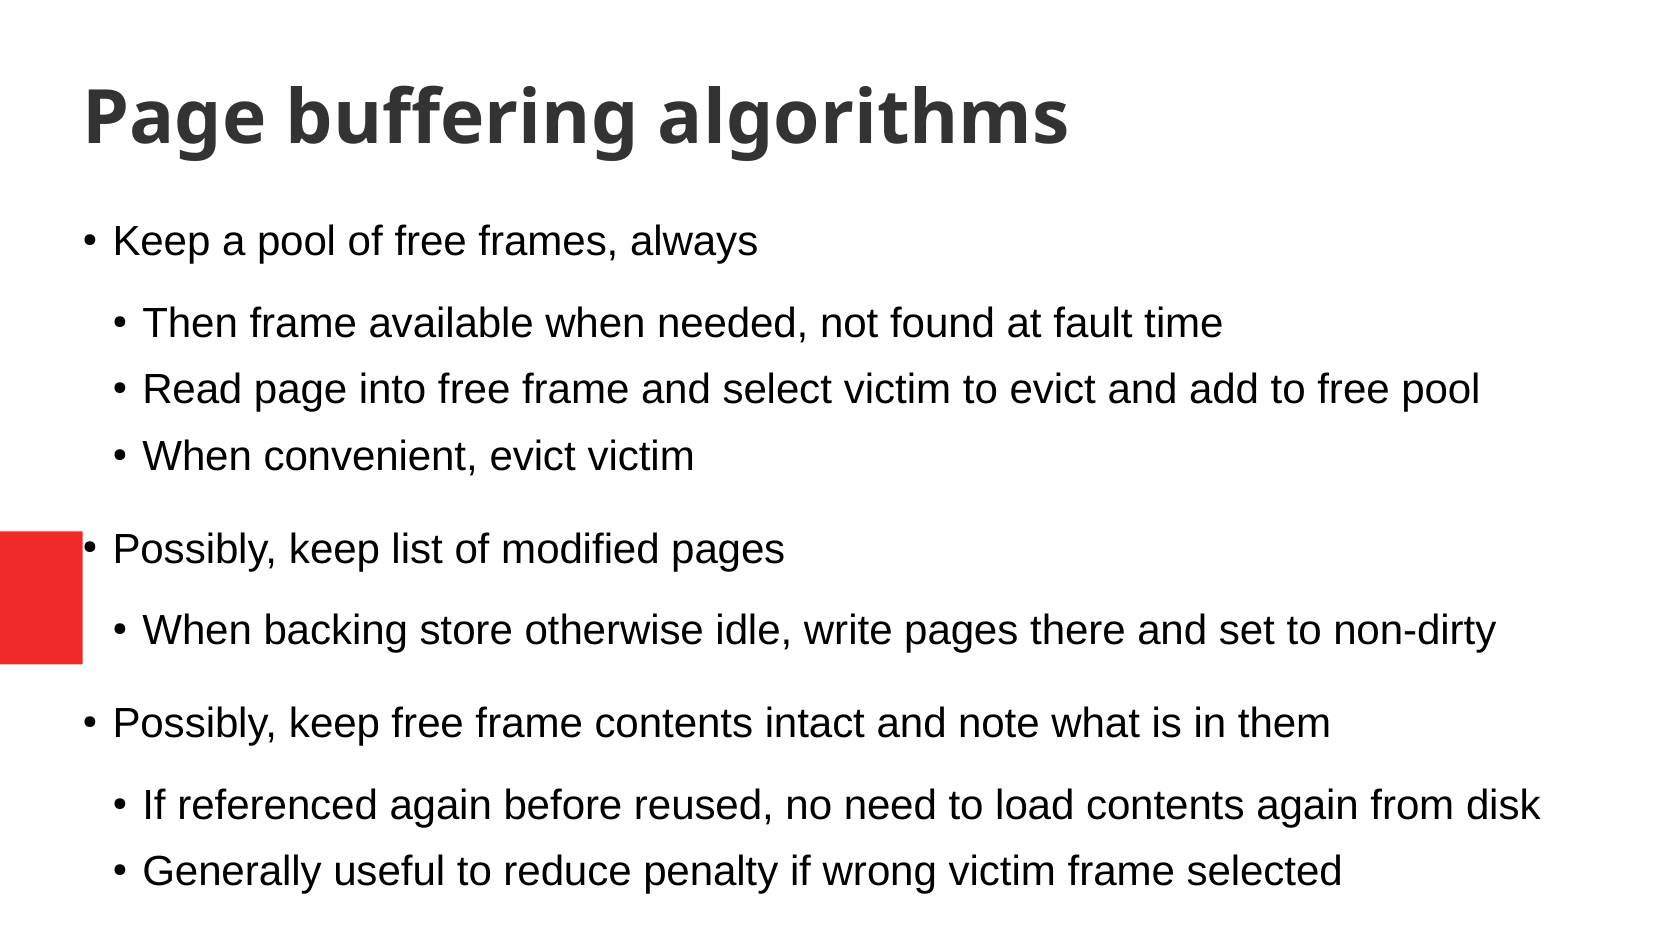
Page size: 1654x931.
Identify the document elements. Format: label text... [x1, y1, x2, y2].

title Page buffering algorithms [82, 37, 1571, 193]
list Keep a pool of free frames, always Then frame available when needed, not found at fault time Read page into free frame and select victim to evict and add to free pool When convenient, evict victim Possibly, keep list of modified pages When backing store otherwise idle, write pages there and set to non-dirty Possibly, keep free frame contents intact and note what is in them If referenced again before reused, no need to load contents again from disk Generally useful to reduce penalty if wrong victim frame selected [82, 217, 1595, 910]
